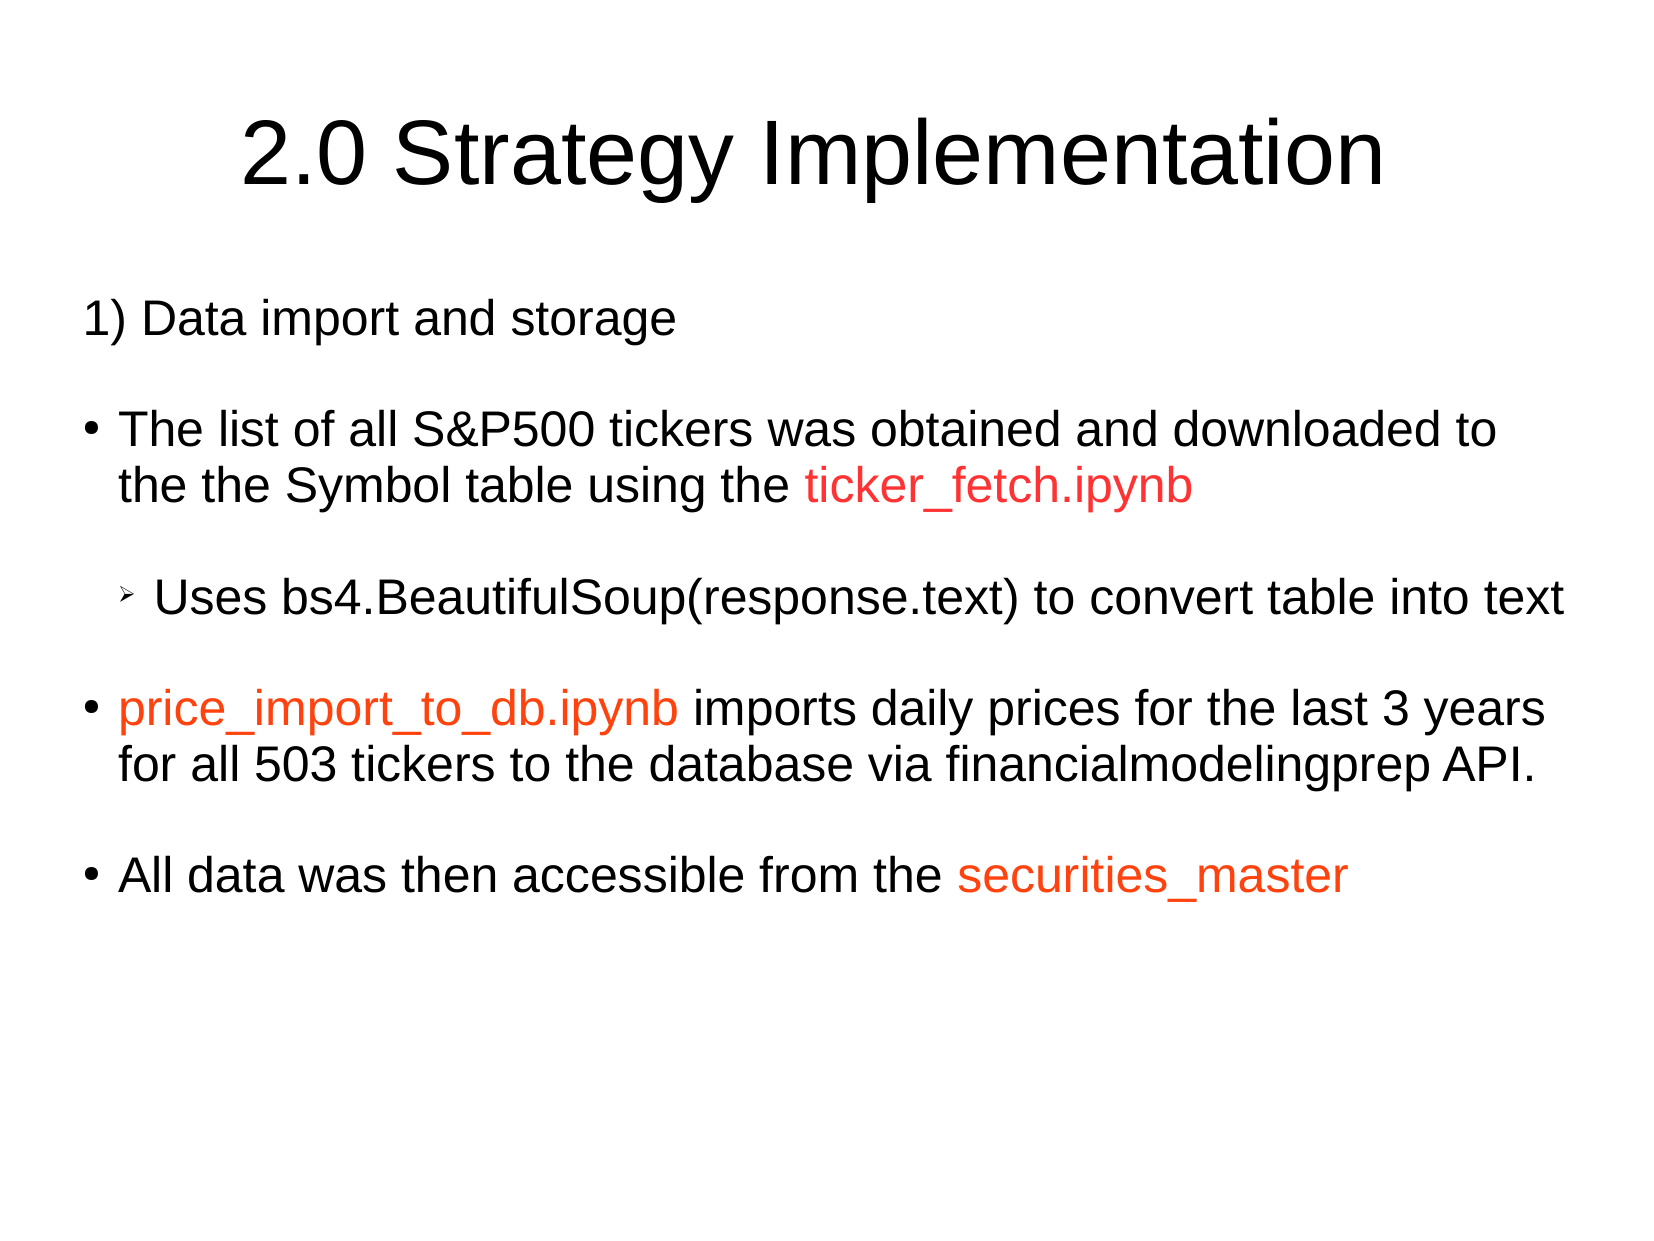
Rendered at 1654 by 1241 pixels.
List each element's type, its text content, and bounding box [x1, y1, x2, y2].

title 2.0 Strategy Implementation [82, 49, 1571, 257]
subtitle Data import and storage The list of all S&P500 tickers was obtained and downloaded to the the Symbol table using the ticker_fetch.ipynb Uses bs4.BeautifulSoup(response.text) to convert table into text price_import_to_db.ipynb imports daily prices for the last 3 years for all 503 tickers to the database via financialmodelingprep API. All data was then accessible from the securities_master [82, 290, 1571, 1109]
